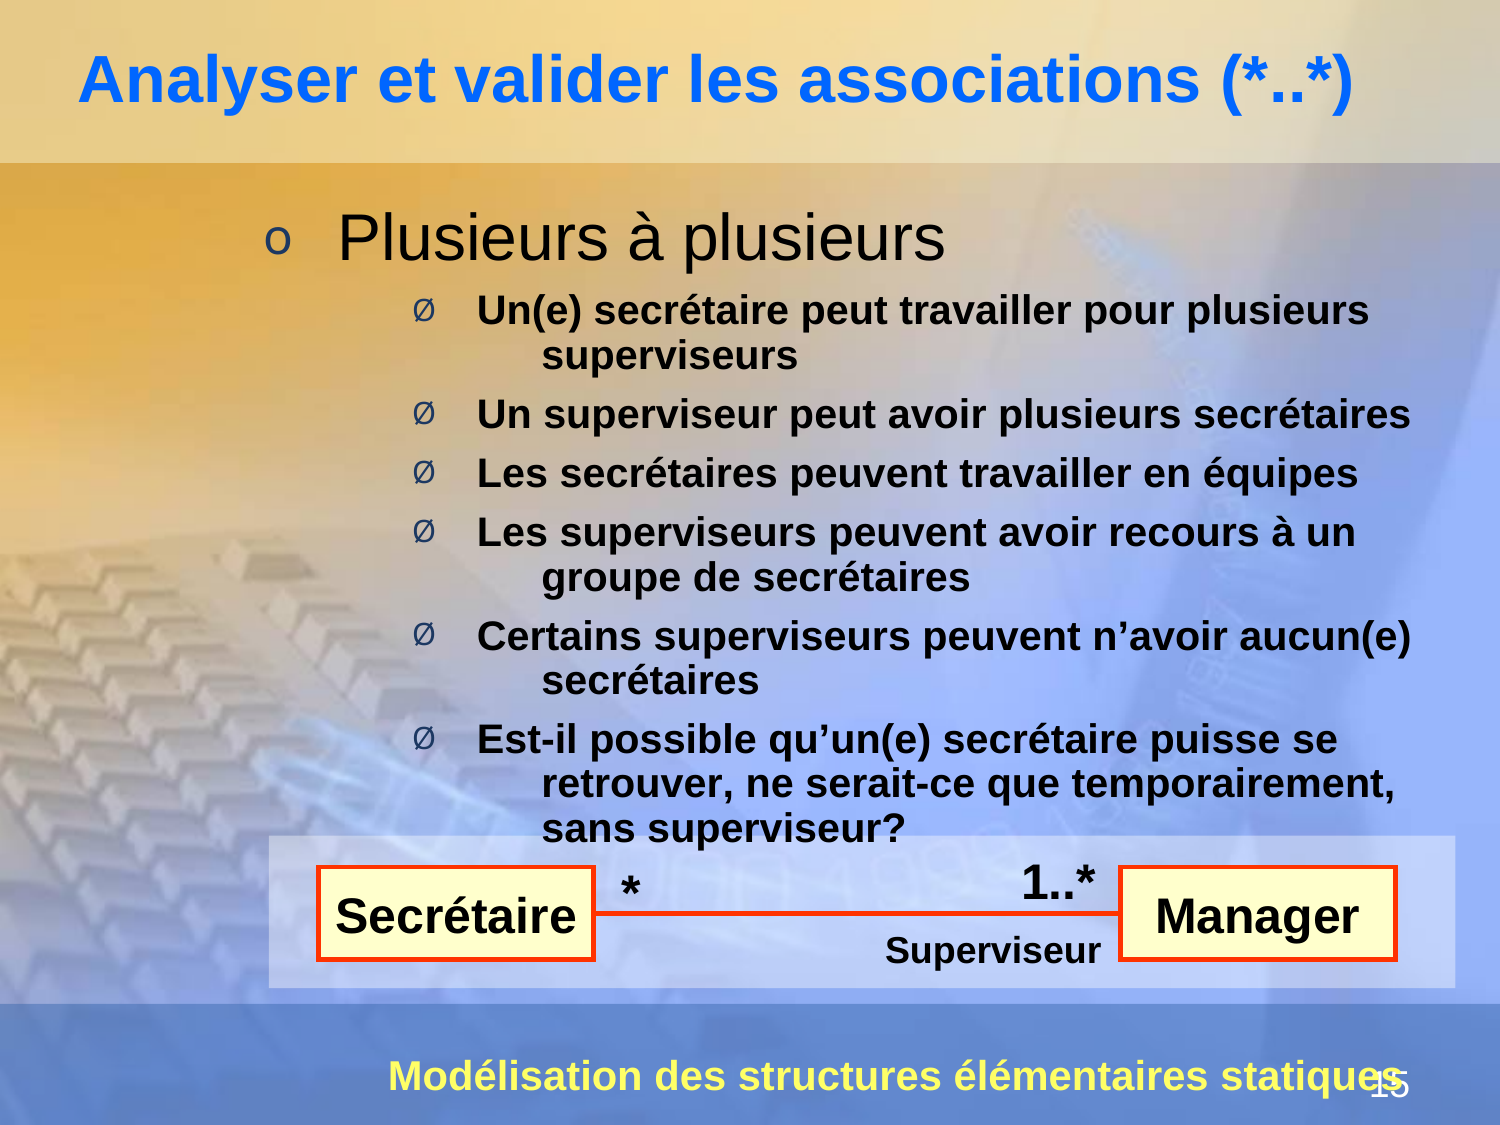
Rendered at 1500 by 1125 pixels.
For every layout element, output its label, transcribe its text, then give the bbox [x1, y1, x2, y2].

text_box [269, 836, 1455, 988]
text_box 1..* [1006, 841, 1144, 917]
title Analyser et valider les associations (*..*) [62, 37, 1469, 125]
text_box Superviseur [870, 918, 1167, 979]
text_box * [606, 852, 665, 928]
text_box Manager [1120, 867, 1395, 959]
list Plusieurs à plusieurs Un(e) secrétaire peut travailler pour plusieurs superviseurs Un superviseur peut avoir plusieurs secrétaires Les secrétaires peuvent travailler en équipes Les superviseurs peuvent avoir recours à un groupe de secrétaires Certains superviseurs peuvent n’avoir aucun(e) secrétaires Est-il possible qu’un(e) secrétaire puisse se retrouver, ne serait-ce que temporairement, sans superviseur? [62, 196, 1470, 825]
text_box Modélisation des structures élémentaires statiques [388, 1049, 1404, 1099]
text_box Secrétaire [319, 867, 594, 959]
